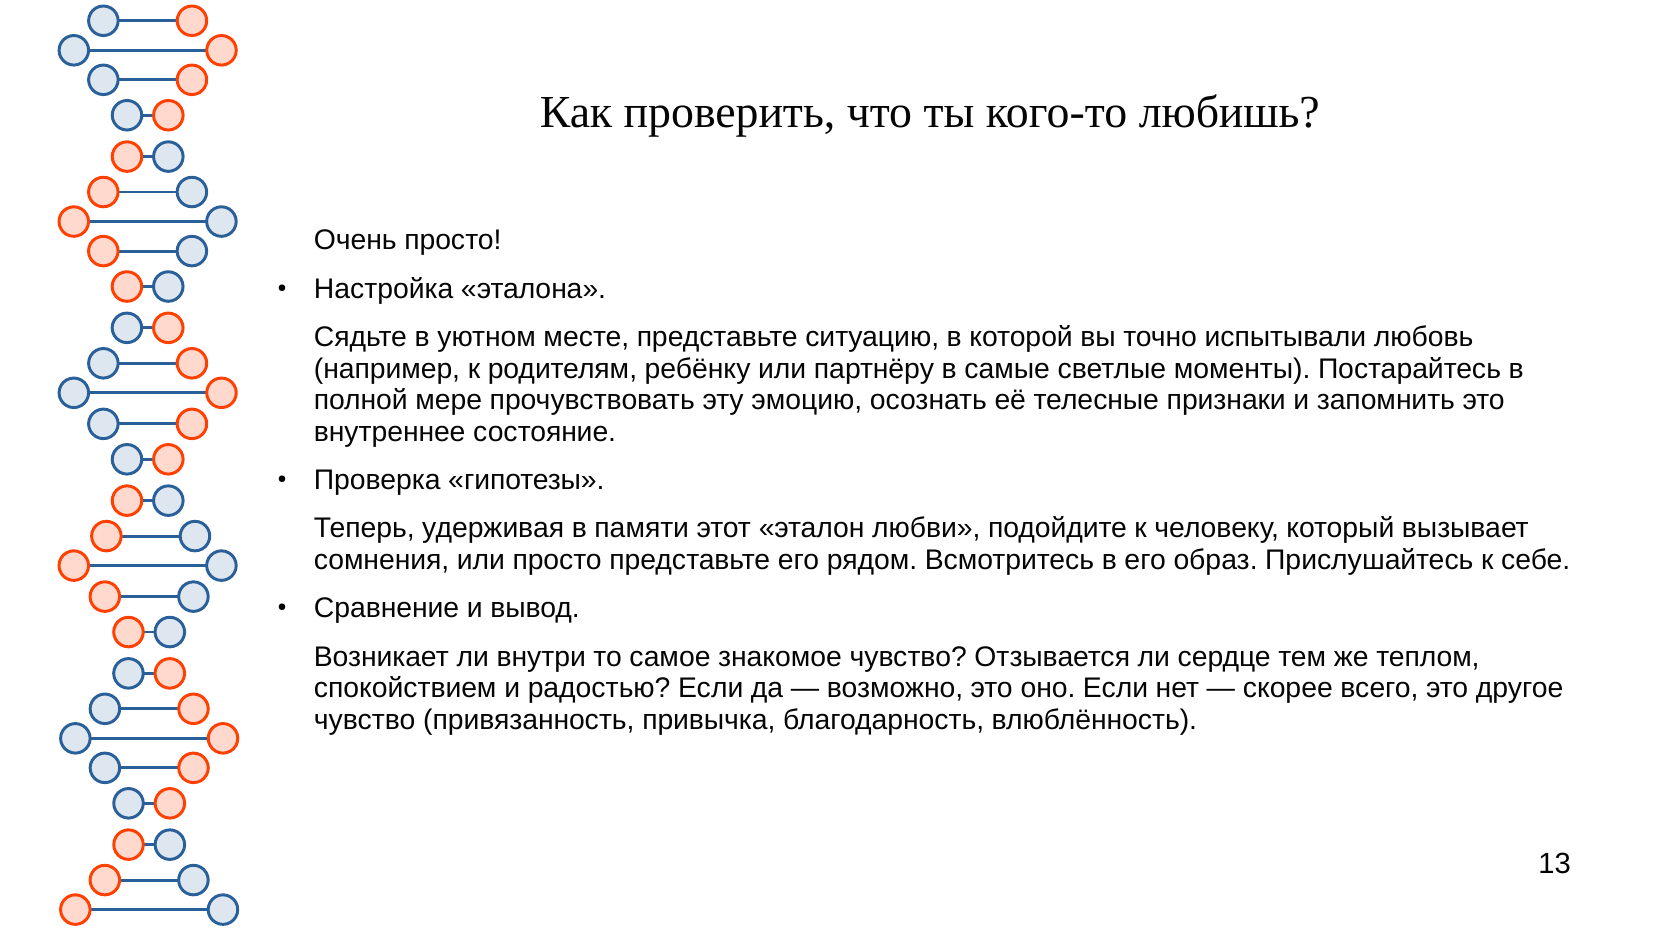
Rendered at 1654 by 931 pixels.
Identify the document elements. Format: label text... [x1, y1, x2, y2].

title Как проверить, что ты кого-то любишь? [265, 35, 1595, 189]
list Очень просто! Настройка «эталона». Сядьте в уютном месте, представьте ситуацию, в которой вы точно испытывали любовь (например, к родителям, ребёнку или партнёру в самые светлые моменты). Постарайтесь в полной мере прочувствовать эту эмоцию, осознать её телесные признаки и запомнить это внутреннее состояние. Проверка «гипотезы». Теперь, удерживая в памяти этот «эталон любви», подойдите к человеку, который вызывает сомнения, или просто представьте его рядом. Всмотритесь в его образ. Прислушайтесь к себе. Сравнение и вывод. Возникает ли внутри то самое знакомое чувство? Отзывается ли сердце тем же теплом, спокойствием и радостью? Если да — возможно, это оно. Если нет — скорее всего, это другое чувство (привязанность, привычка, благодарность, влюблённость). [265, 224, 1595, 764]
